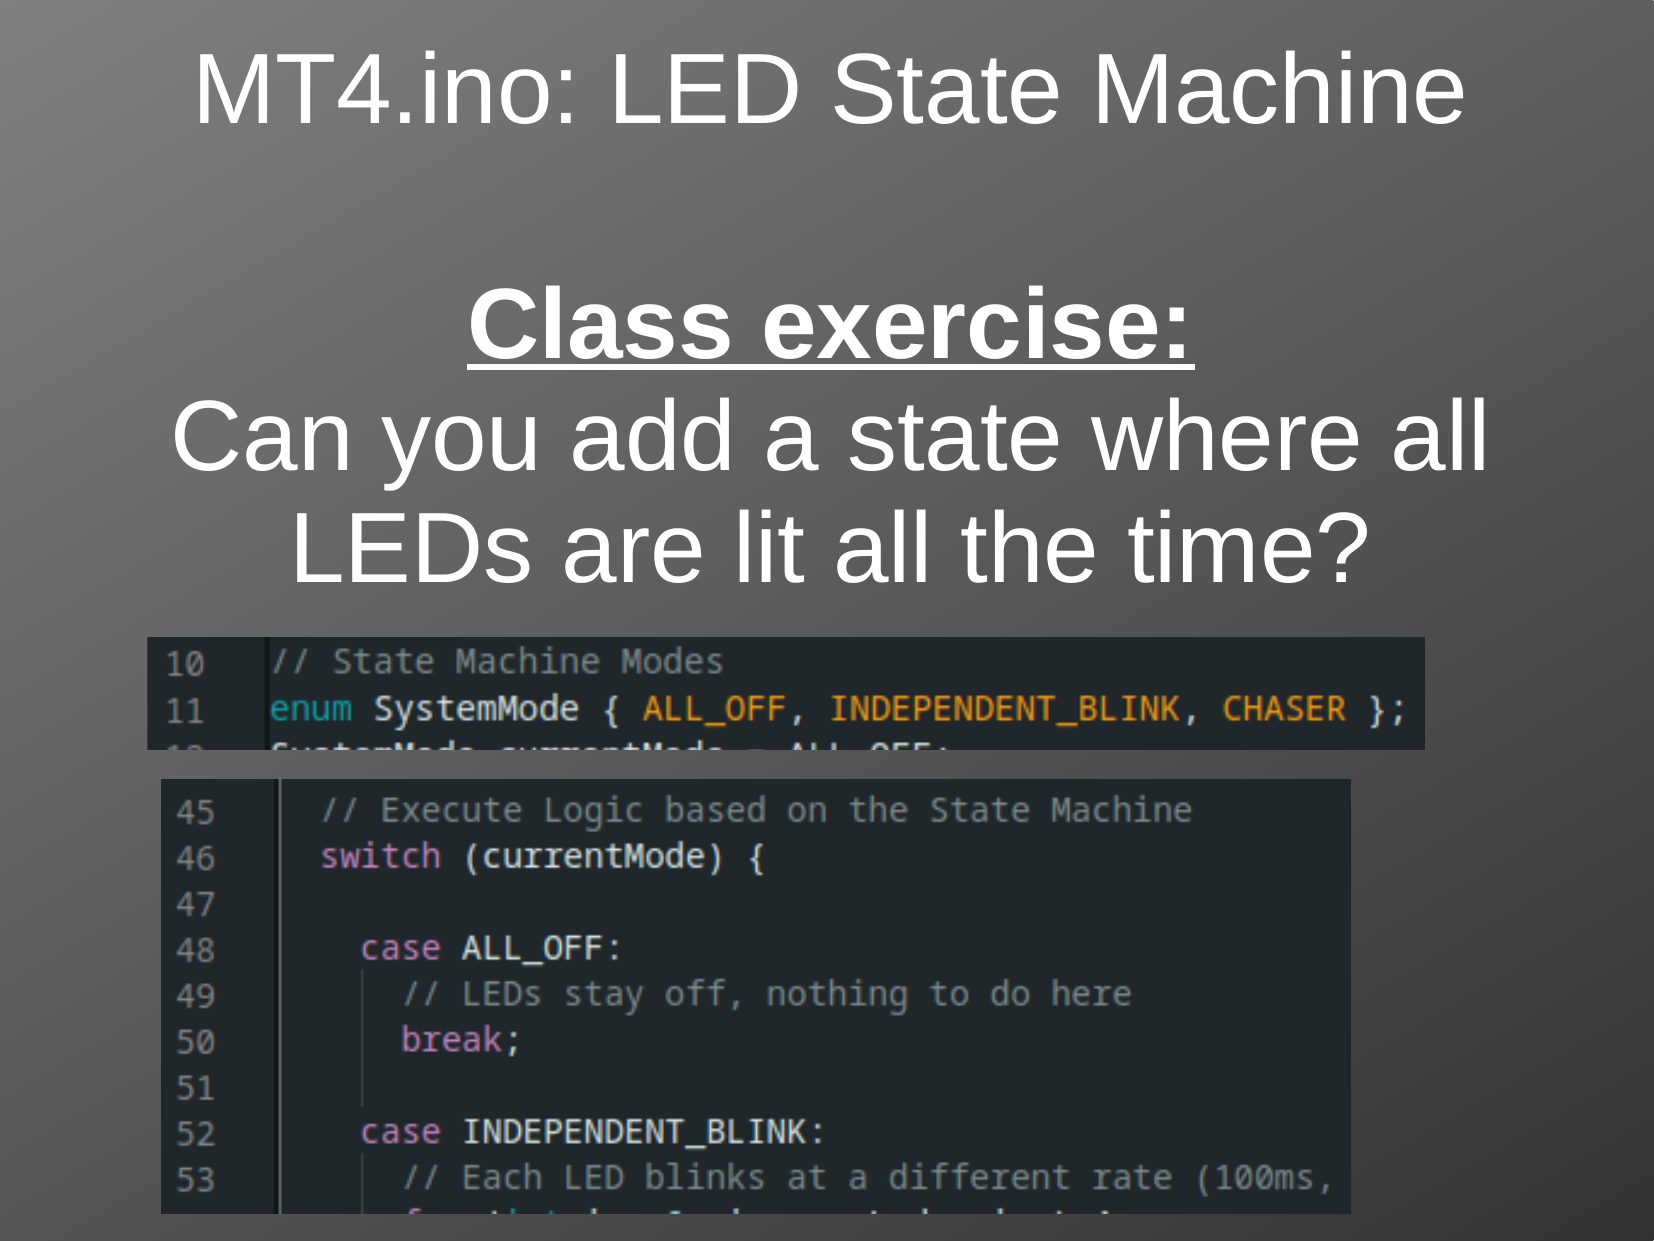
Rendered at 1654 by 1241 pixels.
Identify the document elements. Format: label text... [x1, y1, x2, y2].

picture [147, 637, 1426, 750]
title Class exercise: Can you add a state where all LEDs are lit all the time? [86, 268, 1576, 604]
picture [161, 779, 1351, 1214]
title MT4.ino: LED State Machine [86, 27, 1576, 151]
